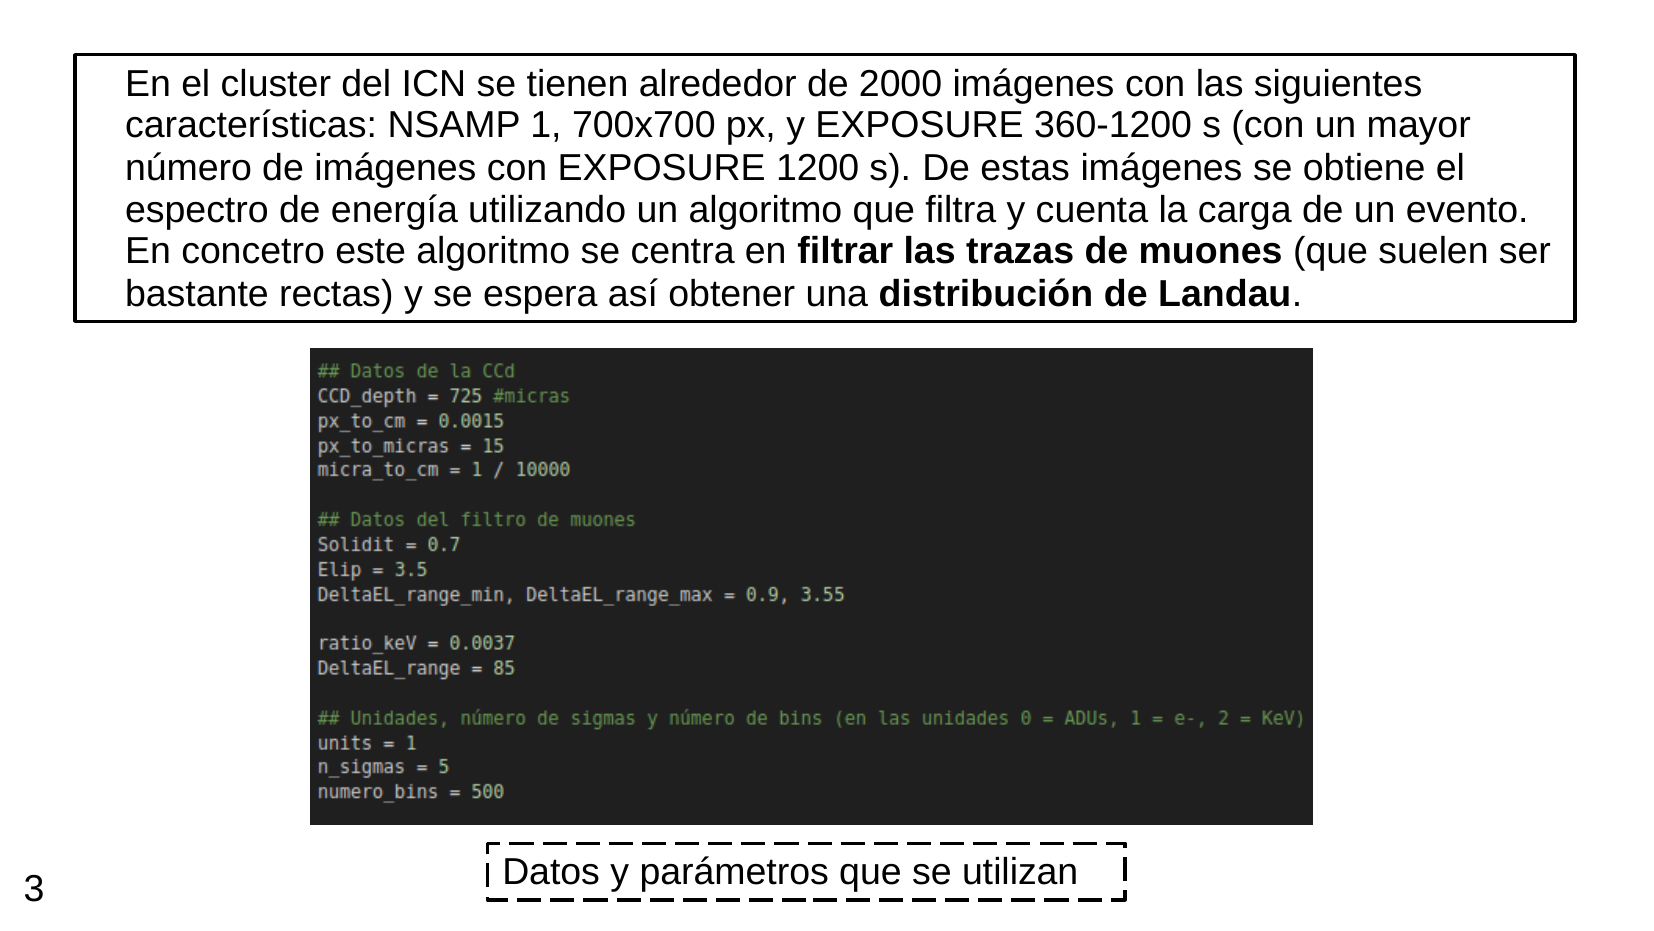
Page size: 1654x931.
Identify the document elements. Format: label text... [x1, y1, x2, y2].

text_box En el cluster del ICN se tienen alrededor de 2000 imágenes con las siguientes características: NSAMP 1, 700x700 px, y EXPOSURE 360-1200 s (con un mayor número de imágenes con EXPOSURE 1200 s). De estas imágenes se obtiene el espectro de energía utilizando un algoritmo que filtra y cuenta la carga de un evento. En concetro este algoritmo se centra en filtrar las trazas de muones (que suelen ser bastante rectas) y se espera así obtener una distribución de Landau. [75, 54, 1576, 322]
text_box Datos y parámetros que se utilizan [487, 843, 1126, 901]
picture [310, 348, 1313, 826]
text_box <number> [8, 860, 638, 931]
